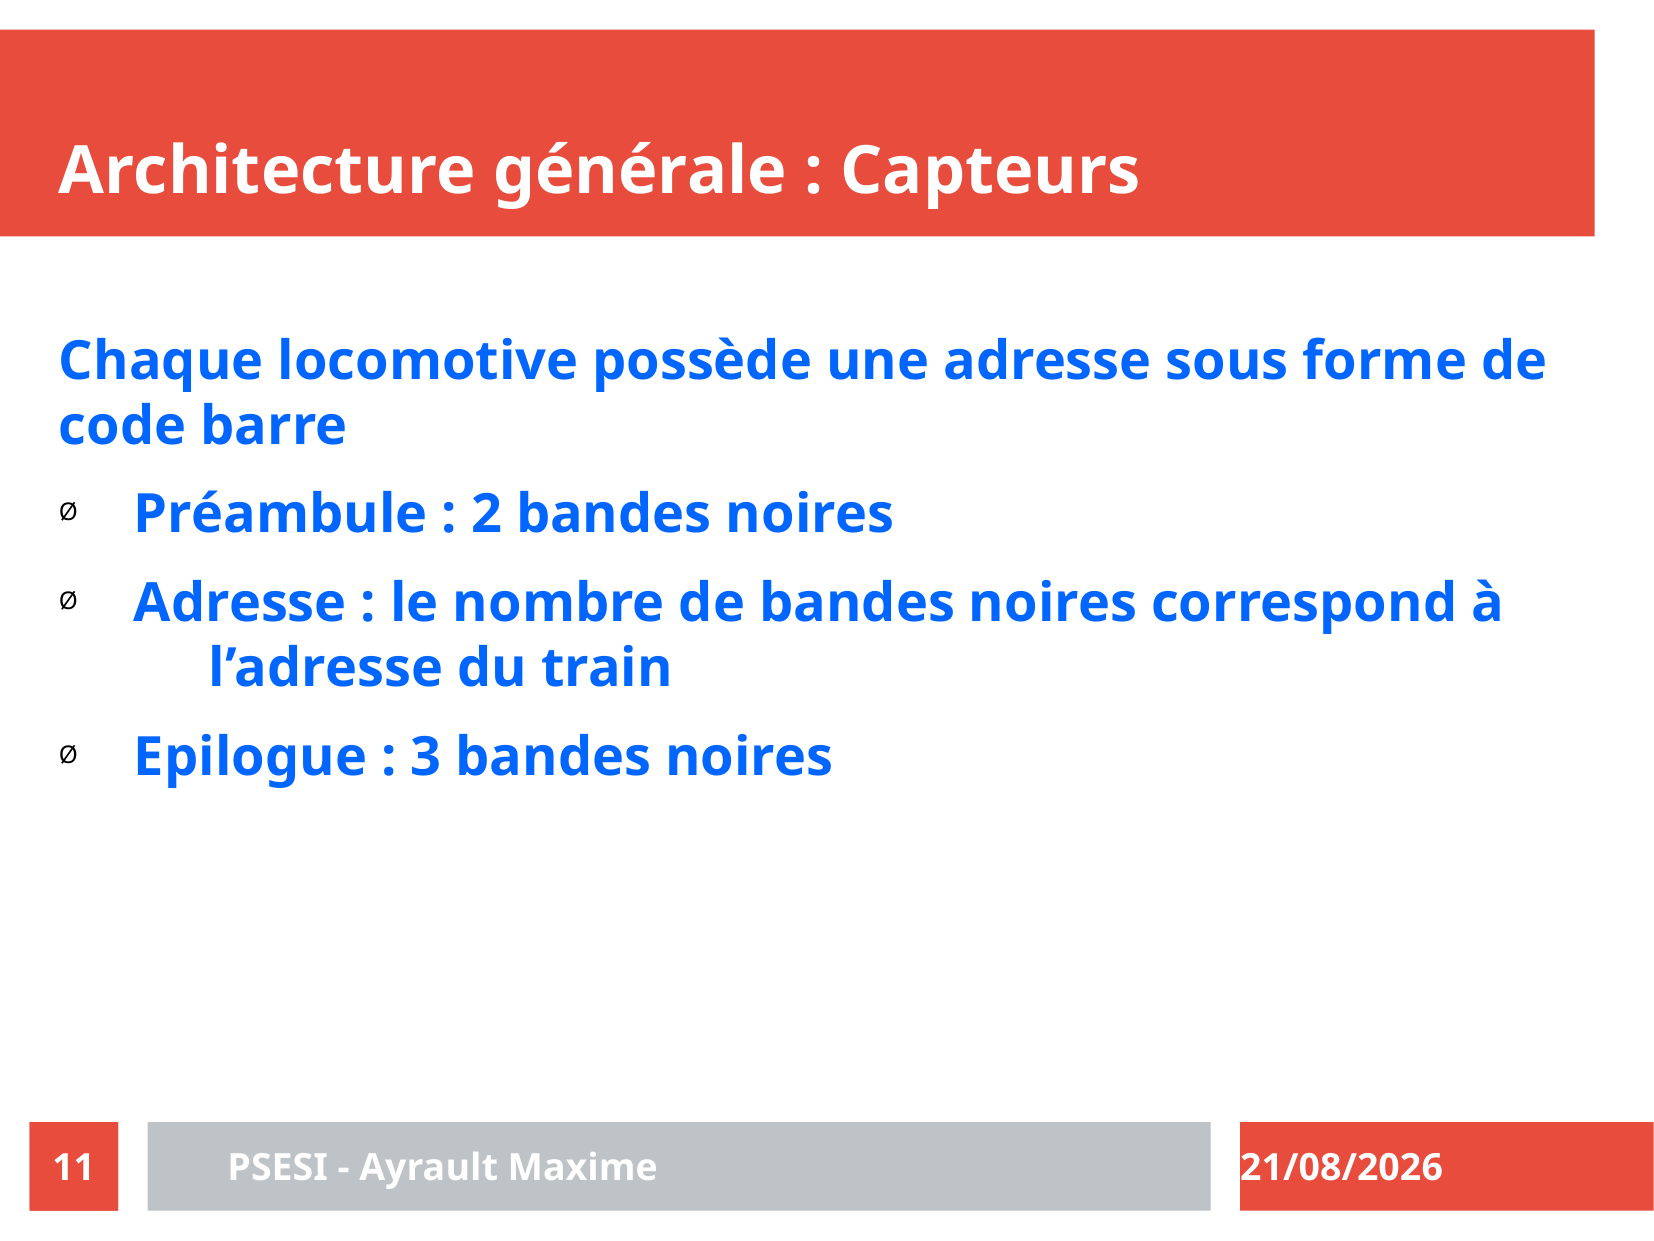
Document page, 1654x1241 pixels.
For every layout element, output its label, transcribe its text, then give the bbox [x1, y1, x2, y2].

title Architecture générale : Capteurs [59, 59, 1595, 207]
text_box PSESI - Ayrault Maxime [177, 1122, 709, 1211]
text_box 2017/3/6 [1240, 1122, 1625, 1211]
text_box [29, 1122, 119, 1211]
list Chaque locomotive possède une adresse sous forme de code barre Préambule : 2 bandes noires Adresse : le nombre de bandes noires correspond à l’adresse du train Epilogue : 3 bandes noires [59, 324, 1565, 1093]
